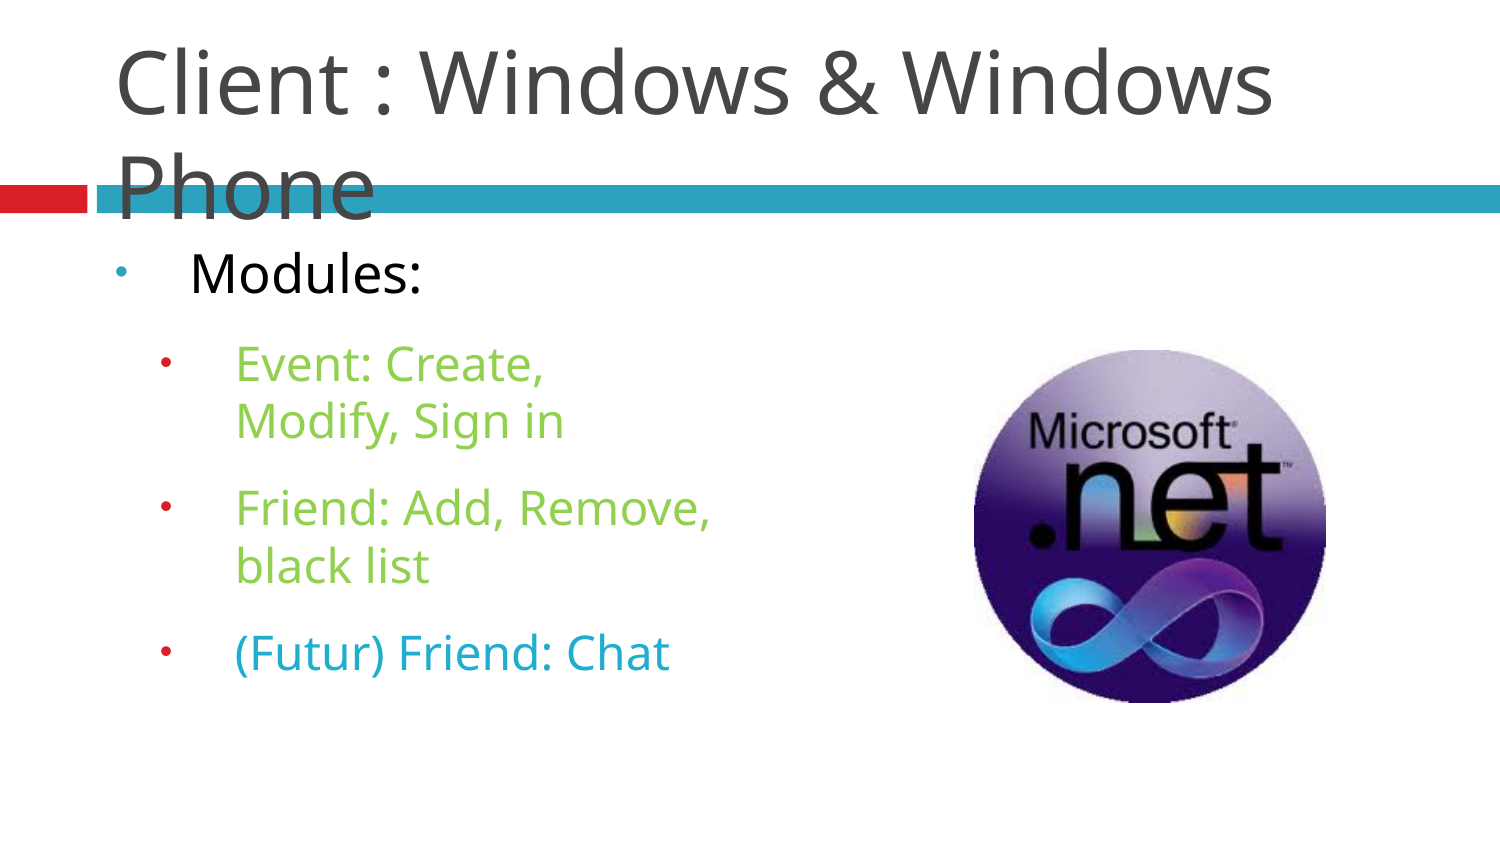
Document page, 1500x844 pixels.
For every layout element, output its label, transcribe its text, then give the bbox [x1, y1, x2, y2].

list Modules: Event: Create, Modify, Sign in Friend: Add, Remove, black list (Futur) Friend: Chat [99, 196, 738, 722]
title Client : Windows & Windows Phone [99, 19, 1438, 185]
picture [974, 350, 1326, 703]
